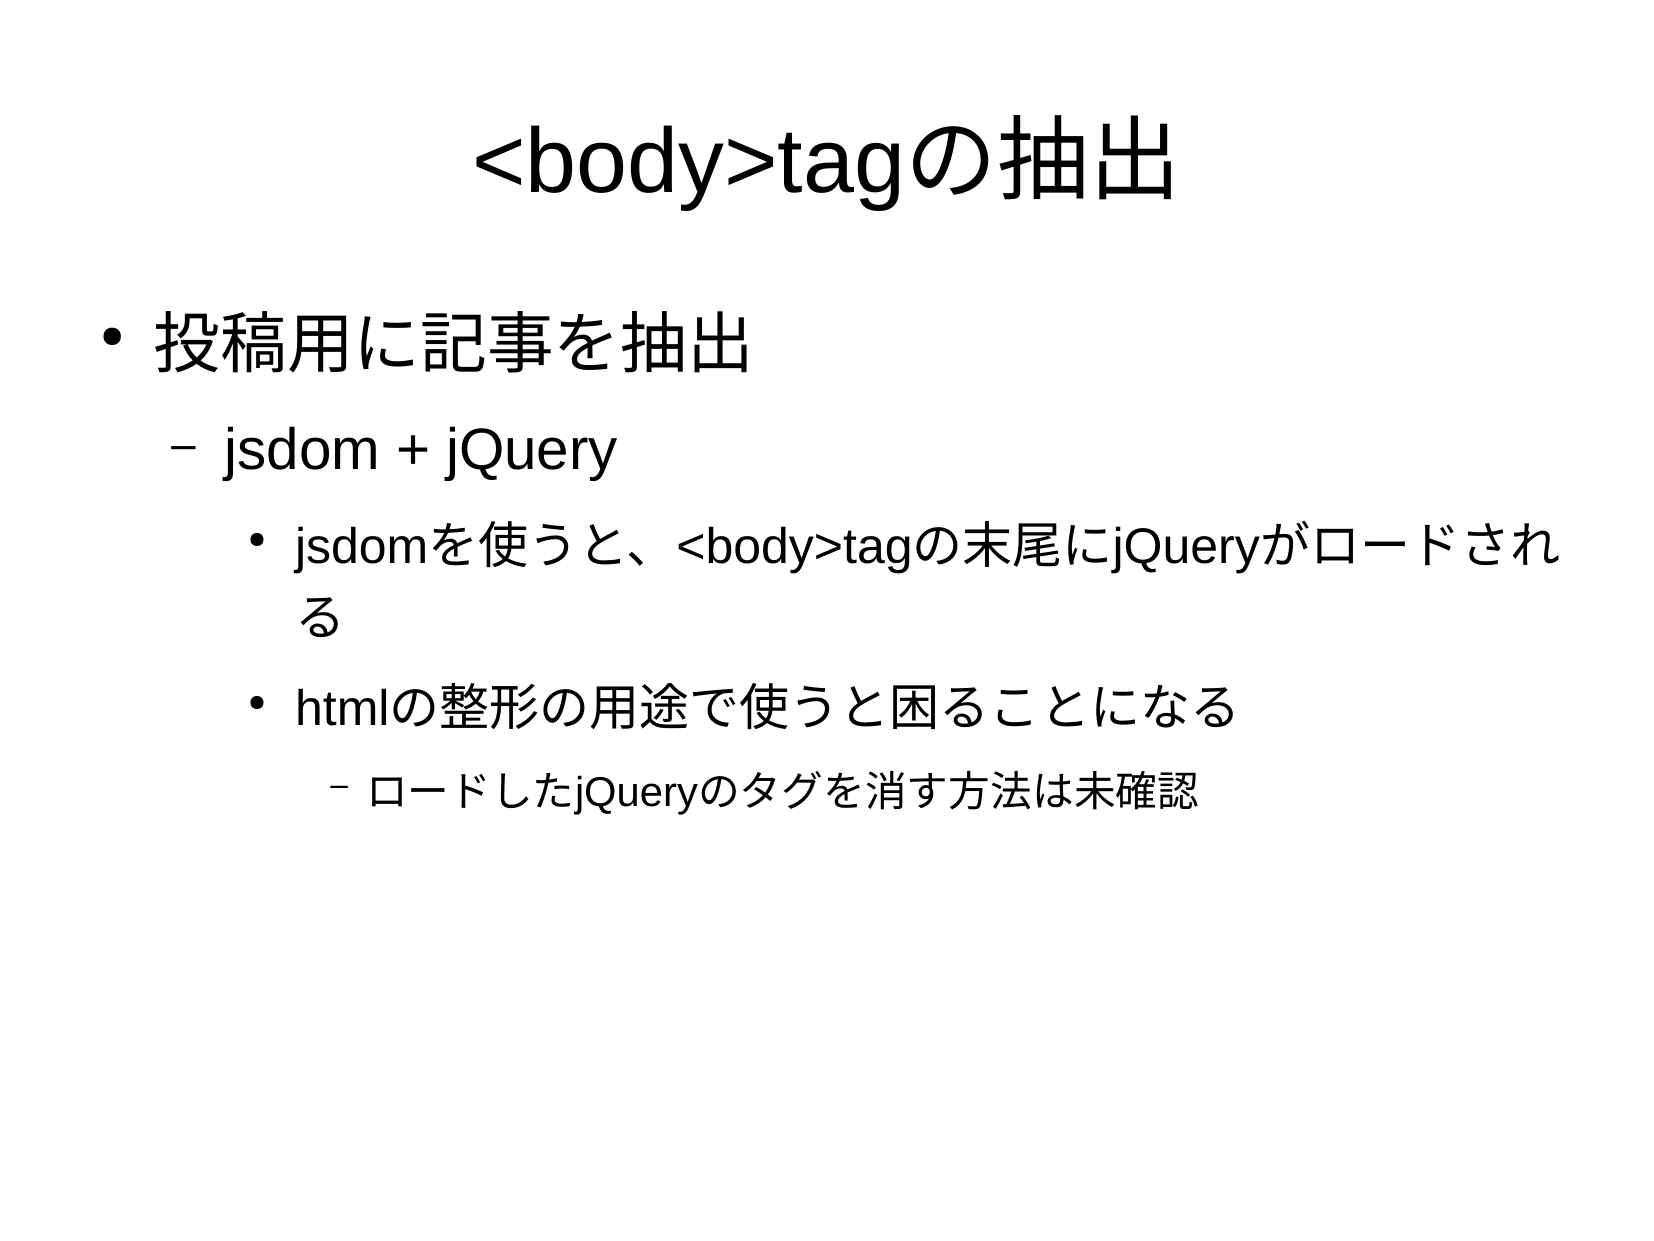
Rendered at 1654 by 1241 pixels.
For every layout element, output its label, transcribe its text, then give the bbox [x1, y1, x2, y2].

title <body>tagの抽出 [82, 49, 1571, 257]
list 投稿用に記事を抽出 jsdom + jQuery jsdomを使うと、<body>tagの末尾にjQueryがロードされる htmlの整形の用途で使うと困ることになる ロードしたjQueryのタグを消す方法は未確認 [82, 290, 1571, 1010]
